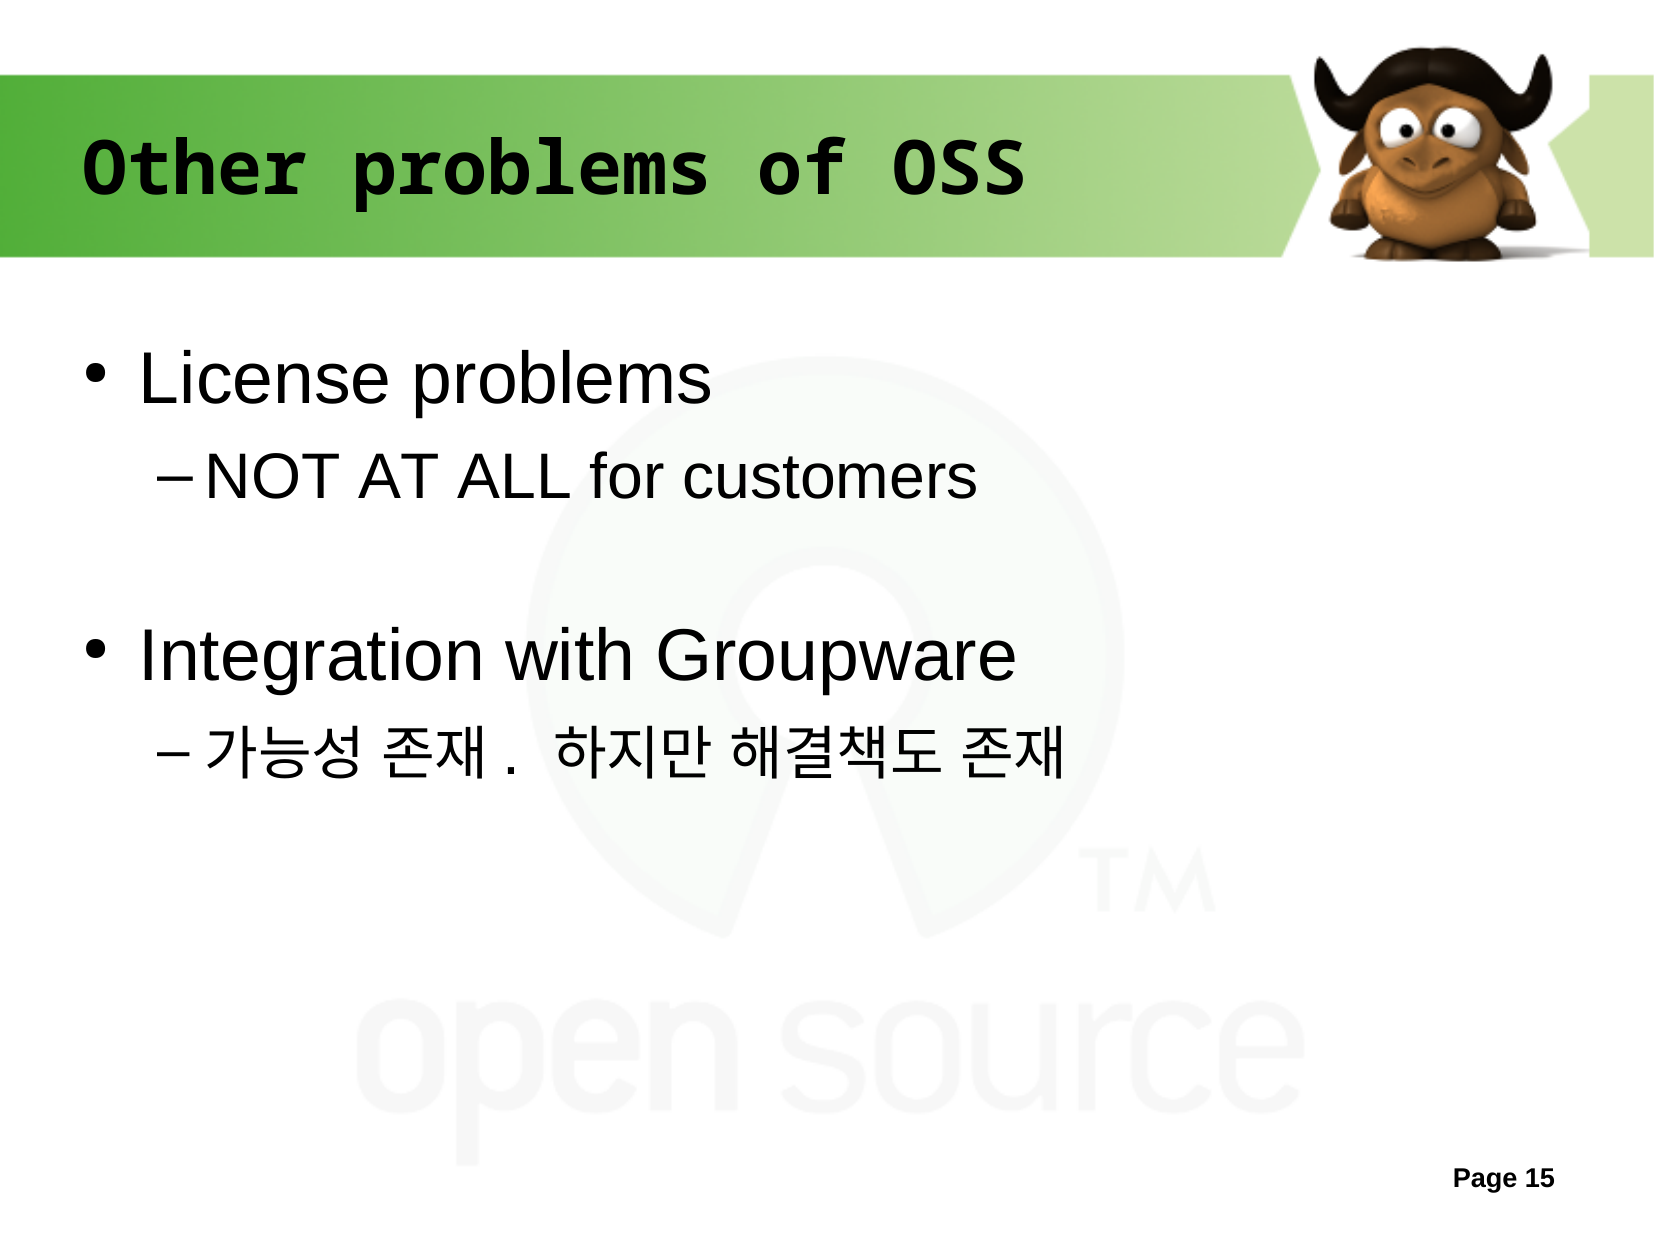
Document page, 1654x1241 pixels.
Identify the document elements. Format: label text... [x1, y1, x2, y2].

title Other problems of OSS [82, 61, 1571, 269]
list License problems NOT AT ALL for customers Integration with Groupware 가능성 존재. 하지만 해결책도 존재 [82, 330, 1571, 1134]
picture [0, 0, 1654, 1241]
